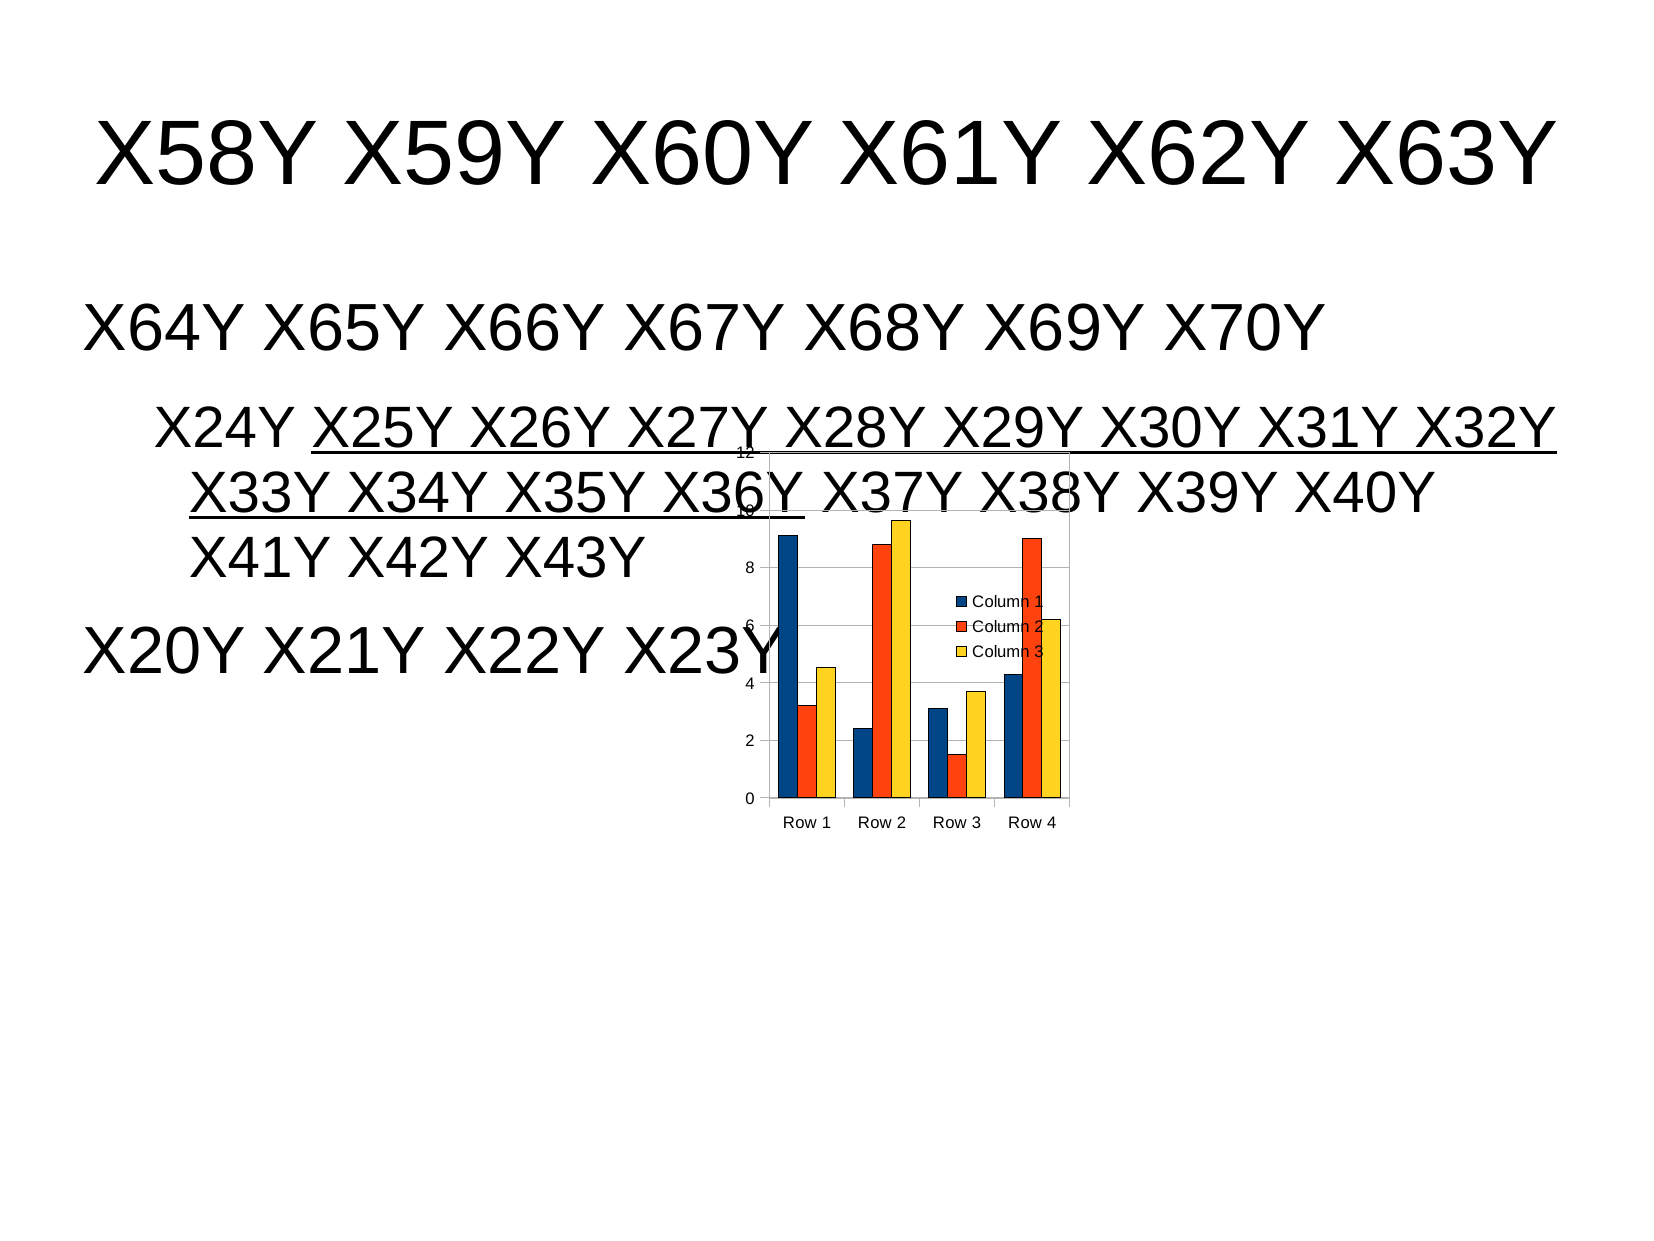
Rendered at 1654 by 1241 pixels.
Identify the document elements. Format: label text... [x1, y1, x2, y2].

list X64Y X65Y X66Y X67Y X68Y X69Y X70Y X24Y X25Y X26Y X27Y X28Y X29Y X30Y X31Y X32Y X33Y X34Y X35Y X36Y X37Y X38Y X39Y X40Y X41Y X42Y X43Y X20Y X21Y X22Y X23Y [82, 290, 1571, 1094]
chart [597, 418, 1070, 832]
title X58Y X59Y X60Y X61Y X62Y X63Y [82, 56, 1571, 250]
